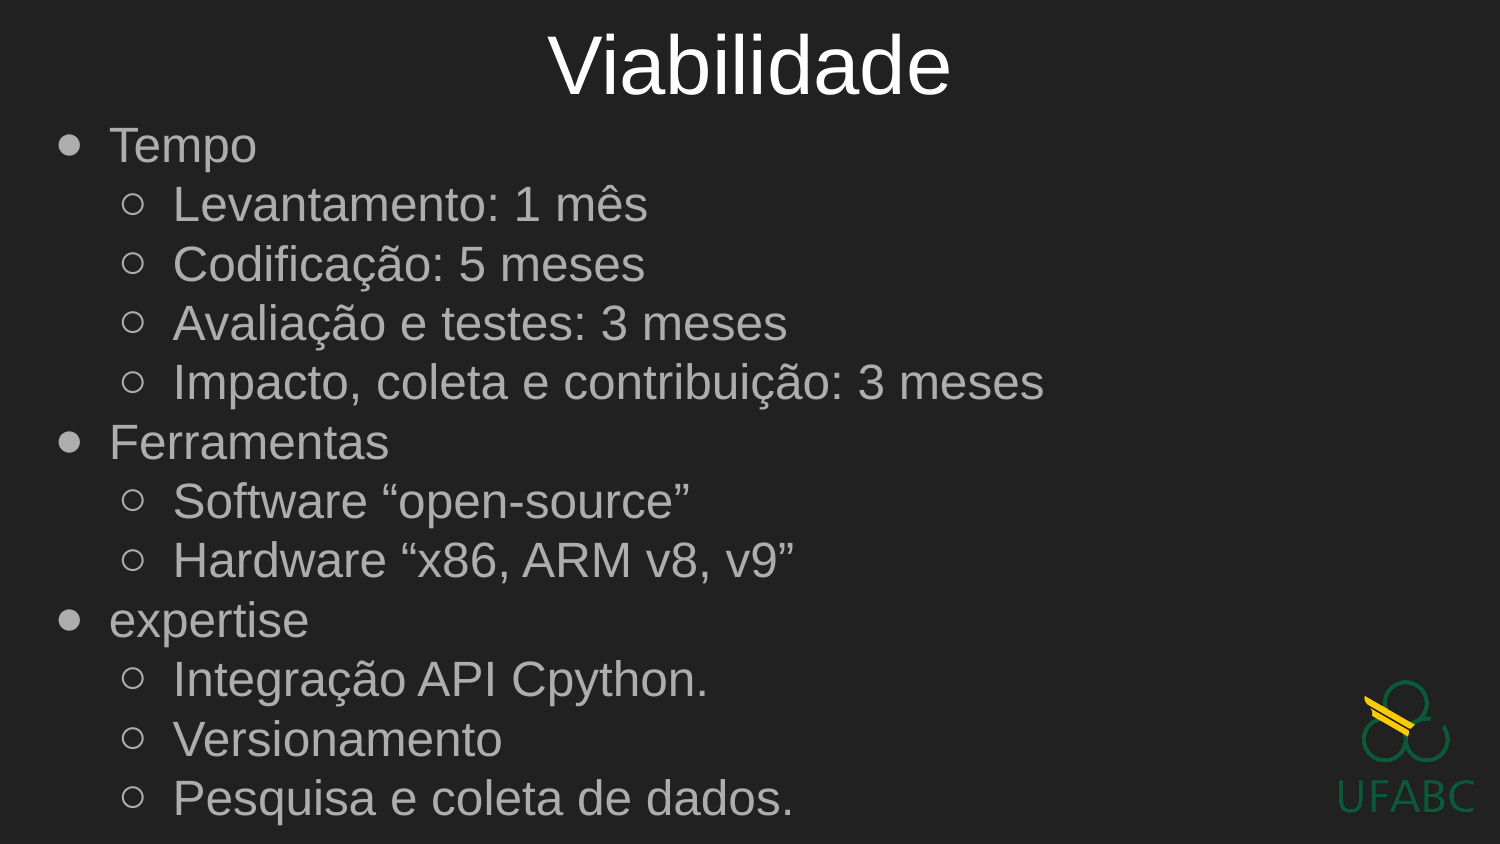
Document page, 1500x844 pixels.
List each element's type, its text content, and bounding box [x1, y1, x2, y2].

title Viabilidade [450, 0, 1050, 98]
subtitle Tempo Levantamento: 1 mês Codificação: 5 meses Avaliação e testes: 3 meses Impacto, coleta e contribuição: 3 meses Ferramentas Software “open-source” Hardware “x86, ARM v8, v9” expertise Integração API Cpython. Versionamento Pesquisa e coleta de dados. [30, 98, 1500, 844]
picture [1335, 680, 1475, 823]
